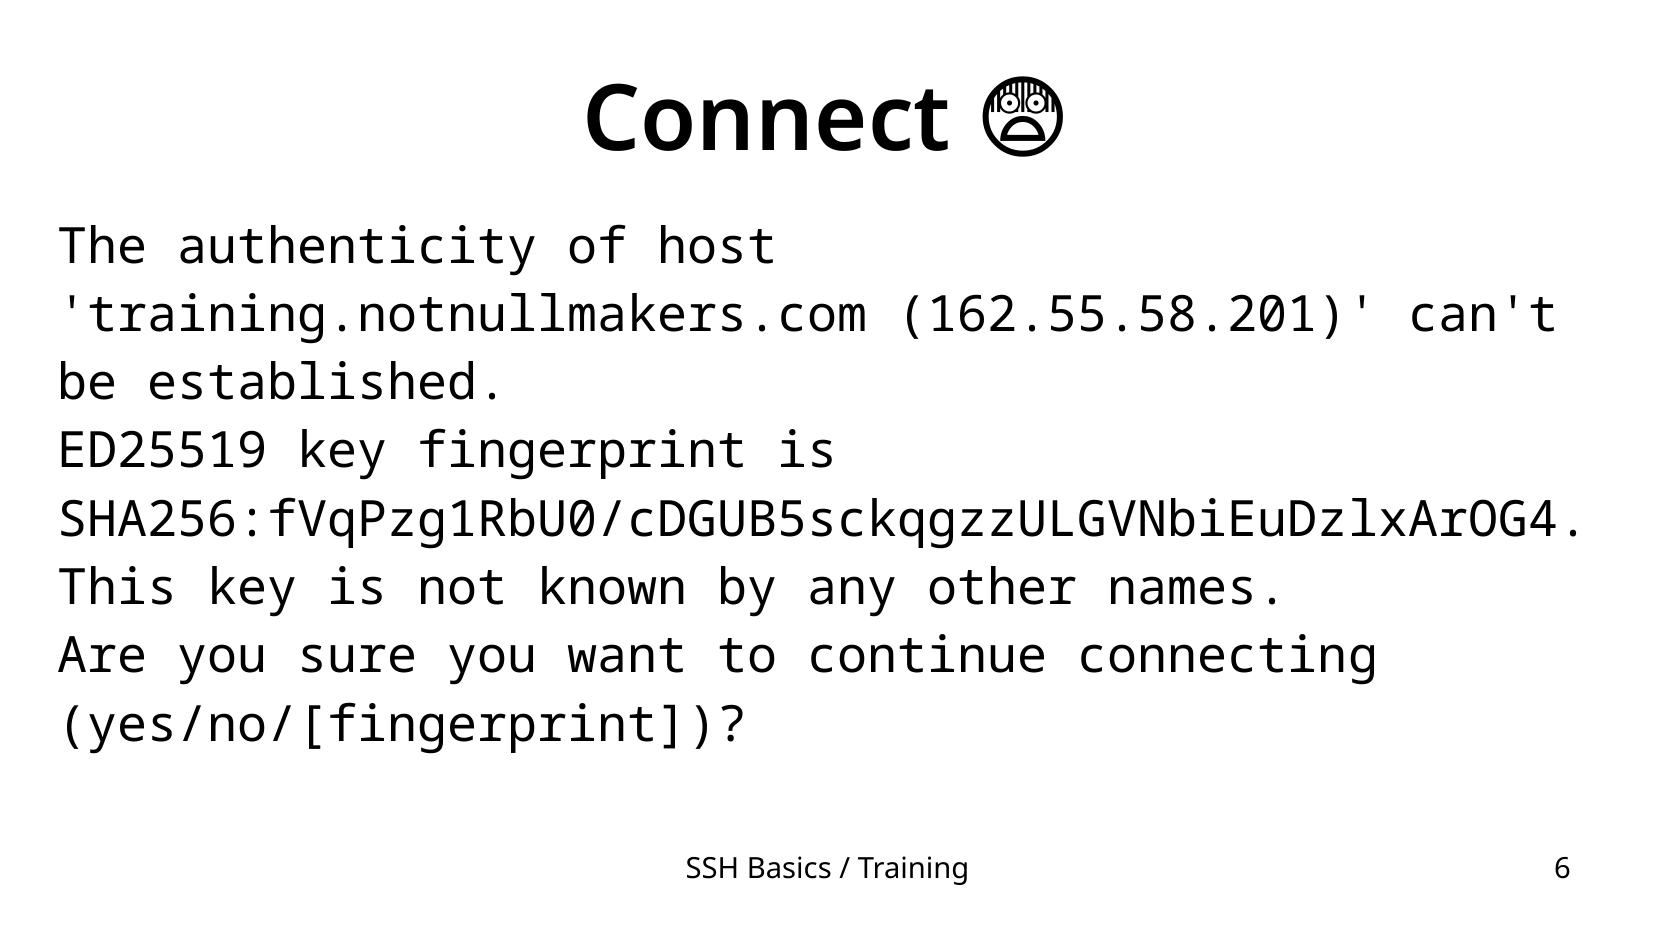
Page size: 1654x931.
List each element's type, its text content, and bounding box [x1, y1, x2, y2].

subtitle The authenticity of host 'training.notnullmakers.com (162.55.58.201)' can't be established. ED25519 key fingerprint is SHA256:fVqPzg1RbU0/cDGUB5sckqgzzULGVNbiEuDzlxArOG4. This key is not known by any other names. Are you sure you want to continue connecting (yes/no/[fingerprint])? [57, 209, 1597, 800]
title Connect 😨 [82, 37, 1571, 193]
